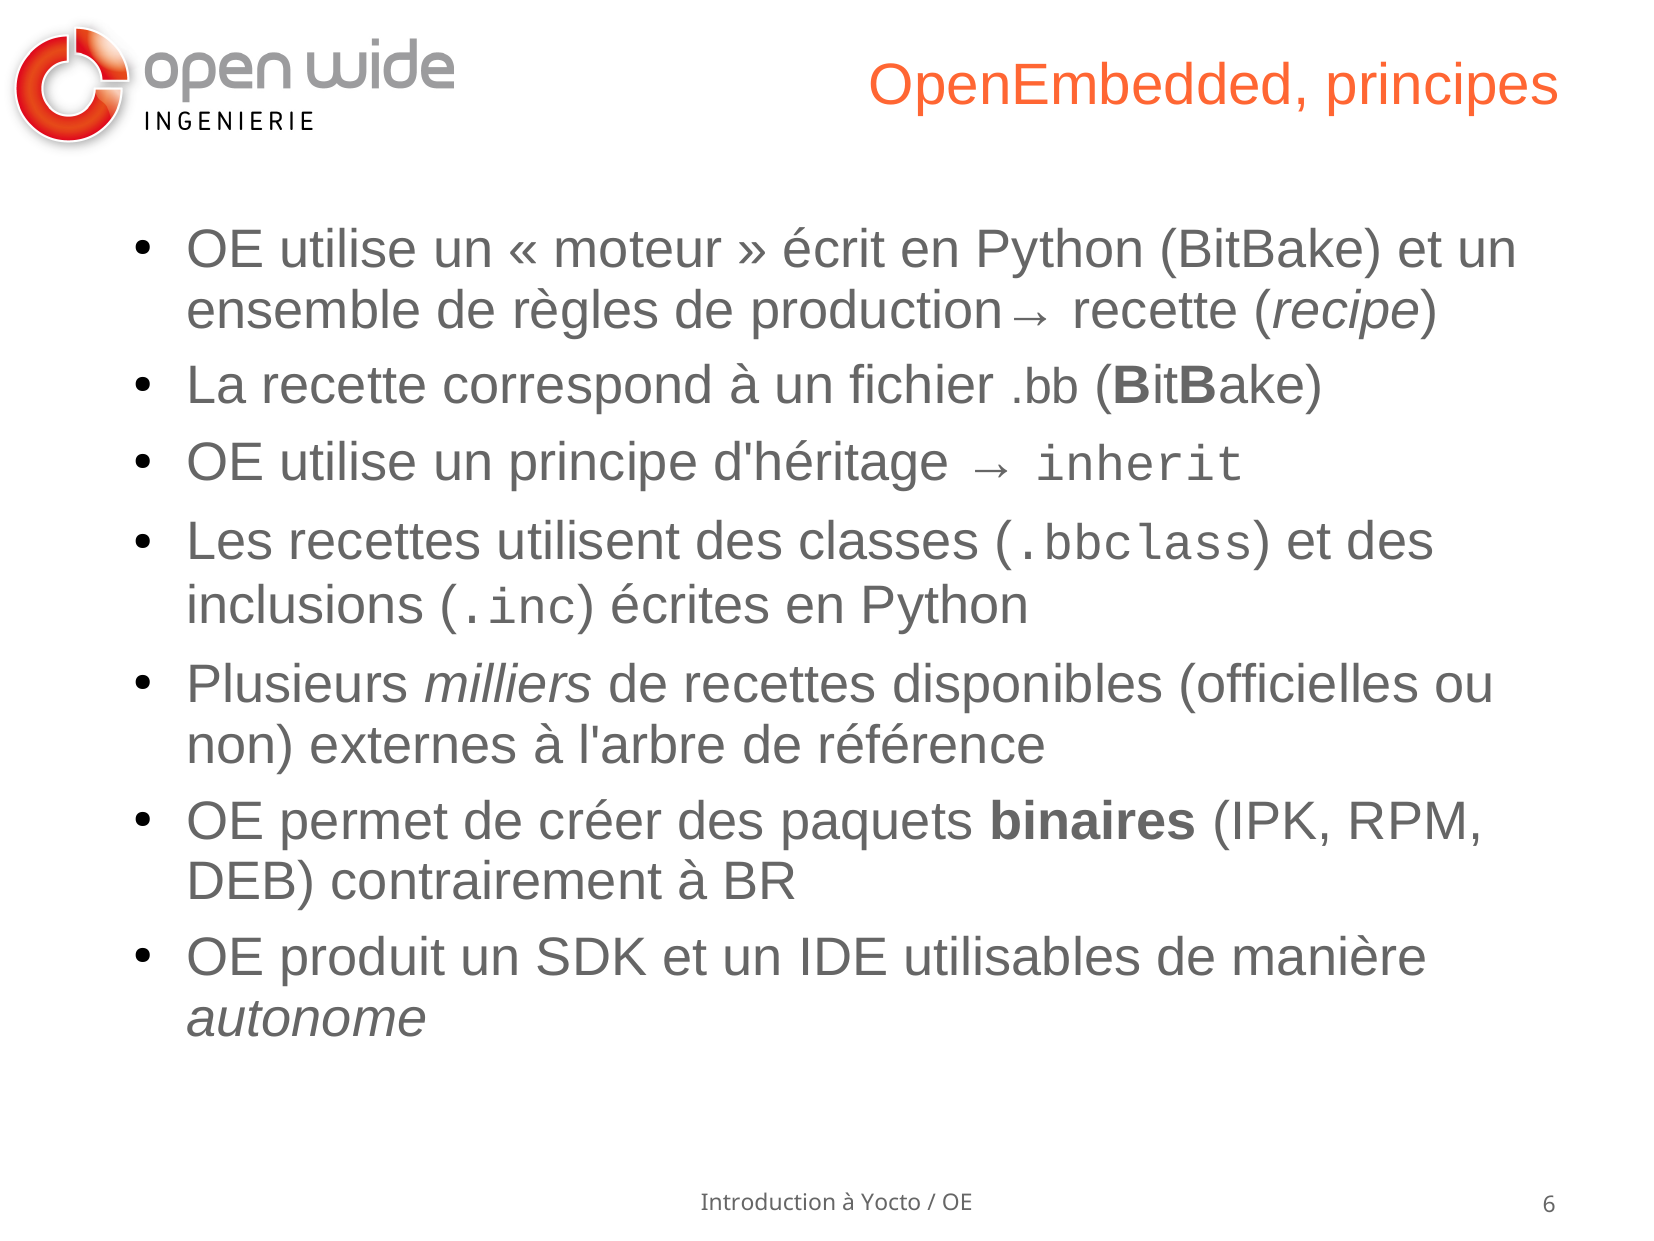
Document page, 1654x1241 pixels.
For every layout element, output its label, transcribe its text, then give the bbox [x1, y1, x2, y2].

list OE utilise un « moteur » écrit en Python (BitBake) et un ensemble de règles de production→ recette (recipe) La recette correspond à un fichier .bb (BitBake) OE utilise un principe d'héritage → inherit Les recettes utilisent des classes (.bbclass) et des inclusions (.inc) écrites en Python Plusieurs milliers de recettes disponibles (officielles ou non) externes à l'arbre de référence OE permet de créer des paquets binaires (IPK, RPM, DEB) contrairement à BR OE produit un SDK et un IDE utilisables de manière autonome [115, 218, 1528, 1089]
picture [0, 0, 454, 161]
title OpenEmbedded, principes [602, 12, 1561, 157]
